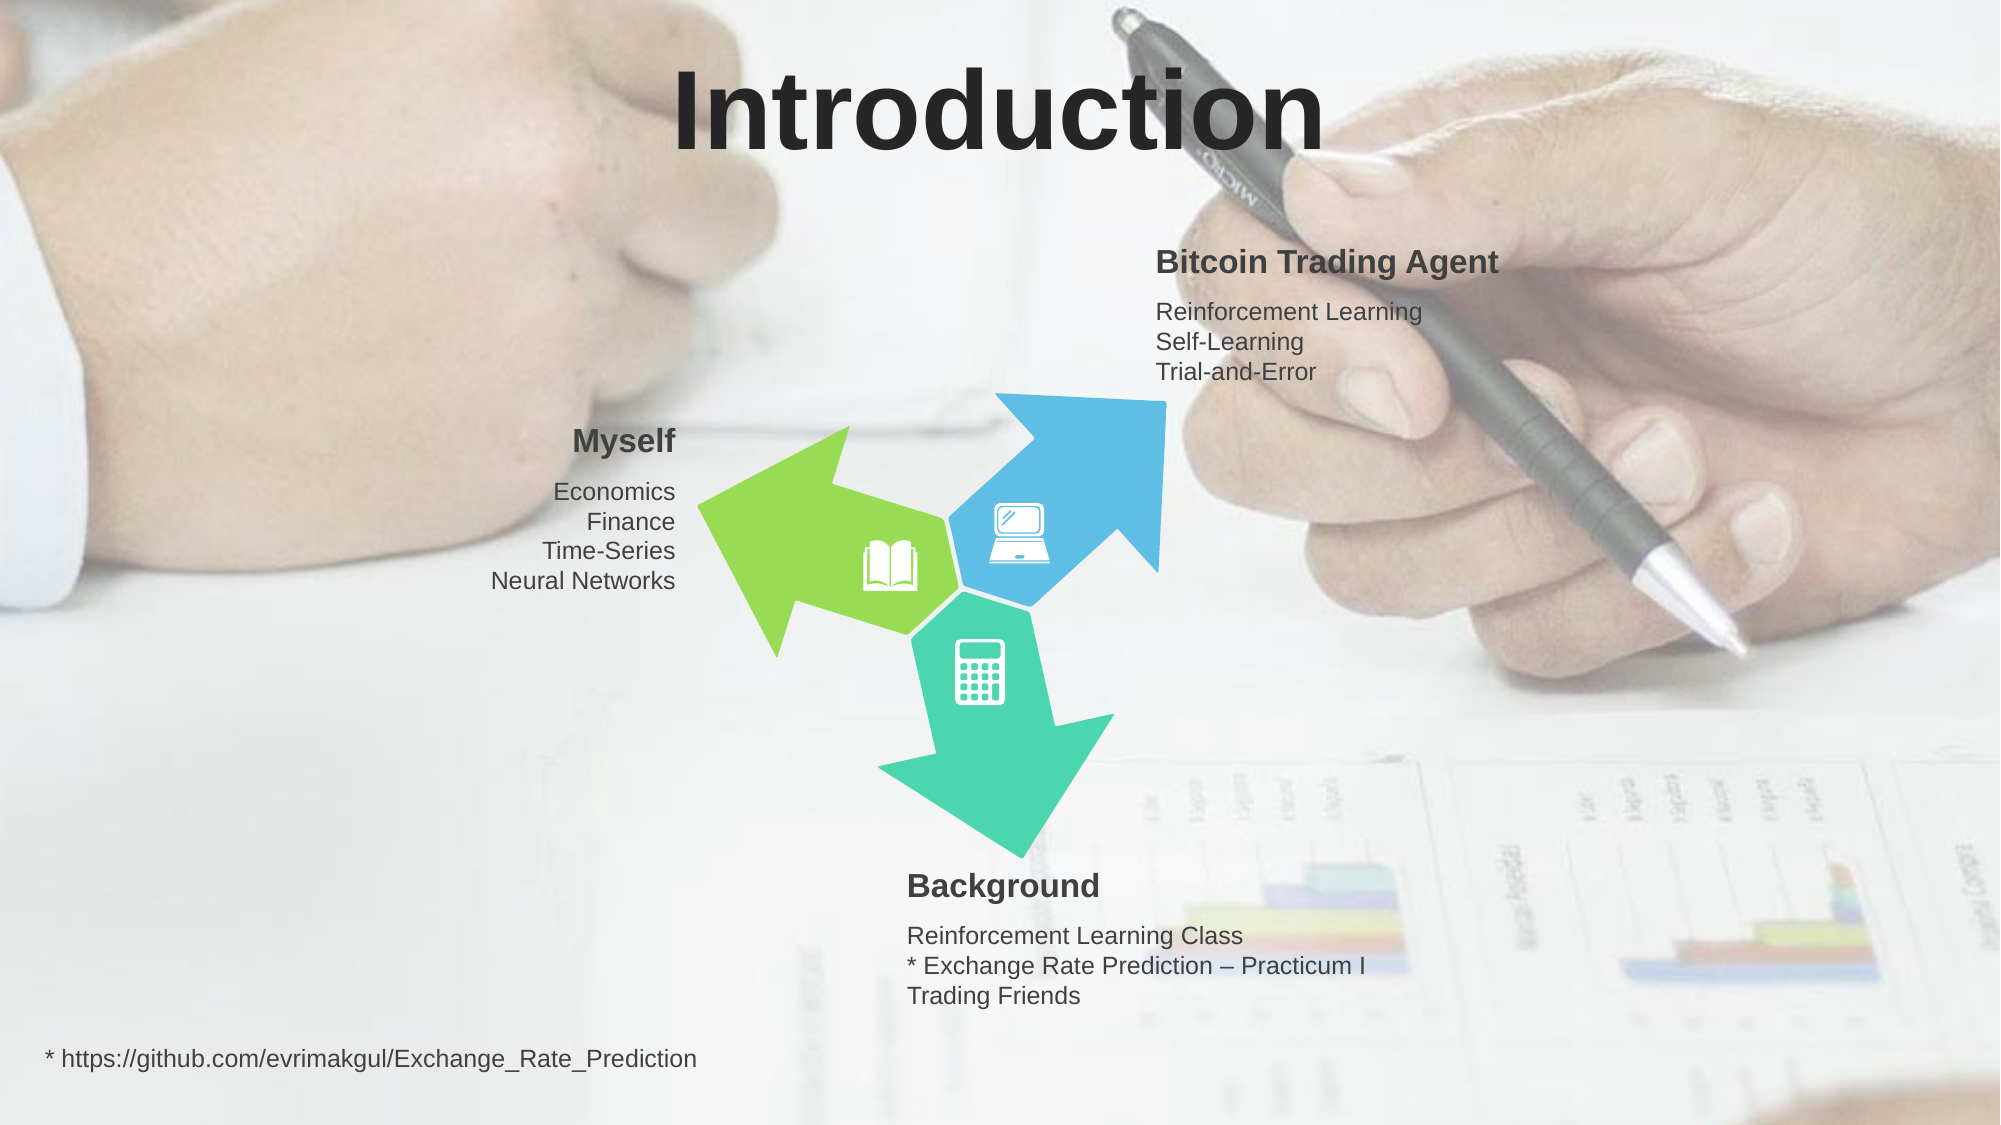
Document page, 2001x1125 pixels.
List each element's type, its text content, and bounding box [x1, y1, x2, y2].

text_box Reinforcement Learning Class * Exchange Rate Prediction – Practicum I Trading Friends [892, 912, 1726, 1018]
text_box [877, 591, 1115, 856]
text_box Bitcoin Trading Agent [1140, 232, 1916, 288]
text_box * https://github.com/evrimakgul/Exchange_Rate_Prediction [30, 1035, 721, 1110]
text_box Reinforcement Learning Self-Learning Trial-and-Error [1140, 288, 1916, 393]
text_box Myself [98, 412, 691, 467]
text_box Economics Finance Time-Series Neural Networks [98, 467, 691, 603]
text_box Introduction [628, 29, 1372, 180]
text_box [948, 393, 1167, 607]
text_box [697, 425, 959, 658]
text_box Background [892, 856, 1726, 912]
